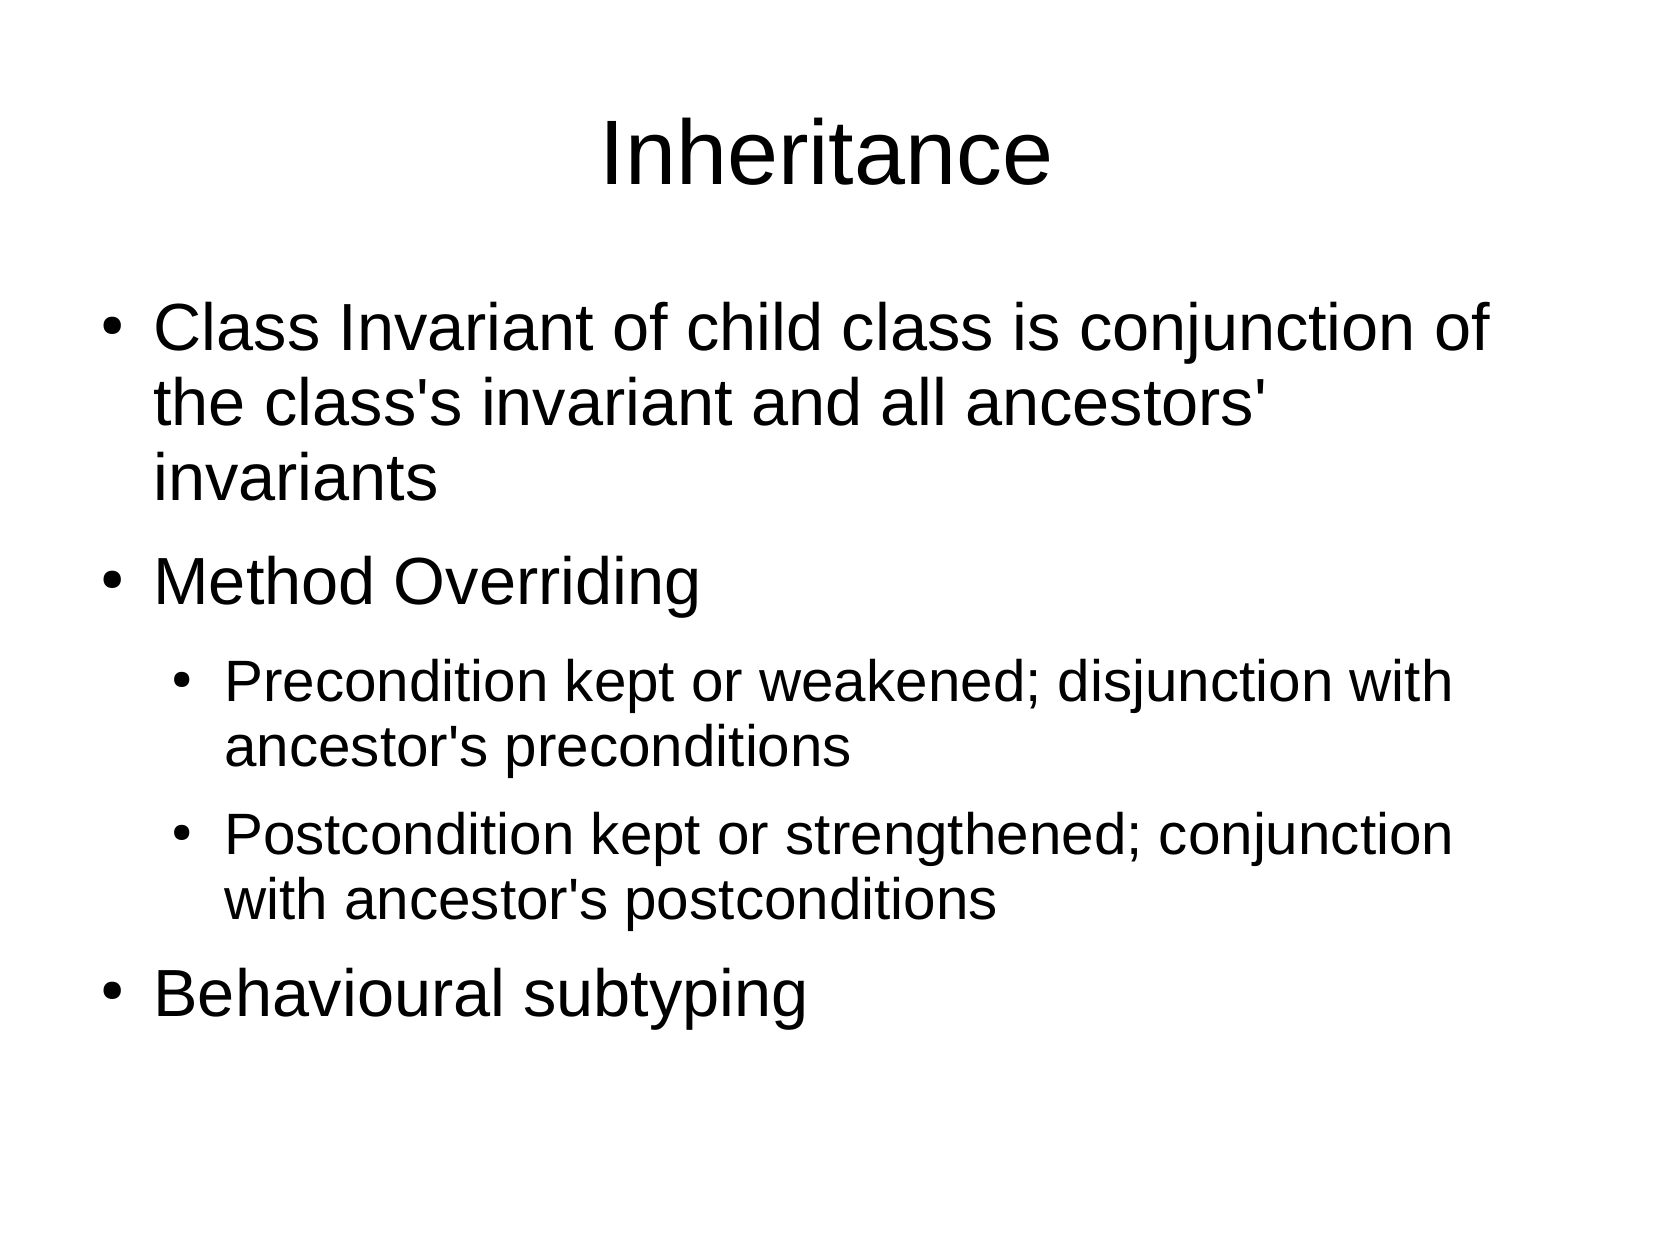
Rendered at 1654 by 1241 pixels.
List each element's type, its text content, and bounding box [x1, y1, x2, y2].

title Inheritance [82, 56, 1571, 250]
list Class Invariant of child class is conjunction of the class's invariant and all ancestors' invariants Method Overriding Precondition kept or weakened; disjunction with ancestor's preconditions Postcondition kept or strengthened; conjunction with ancestor's postconditions Behavioural subtyping [82, 290, 1571, 1094]
